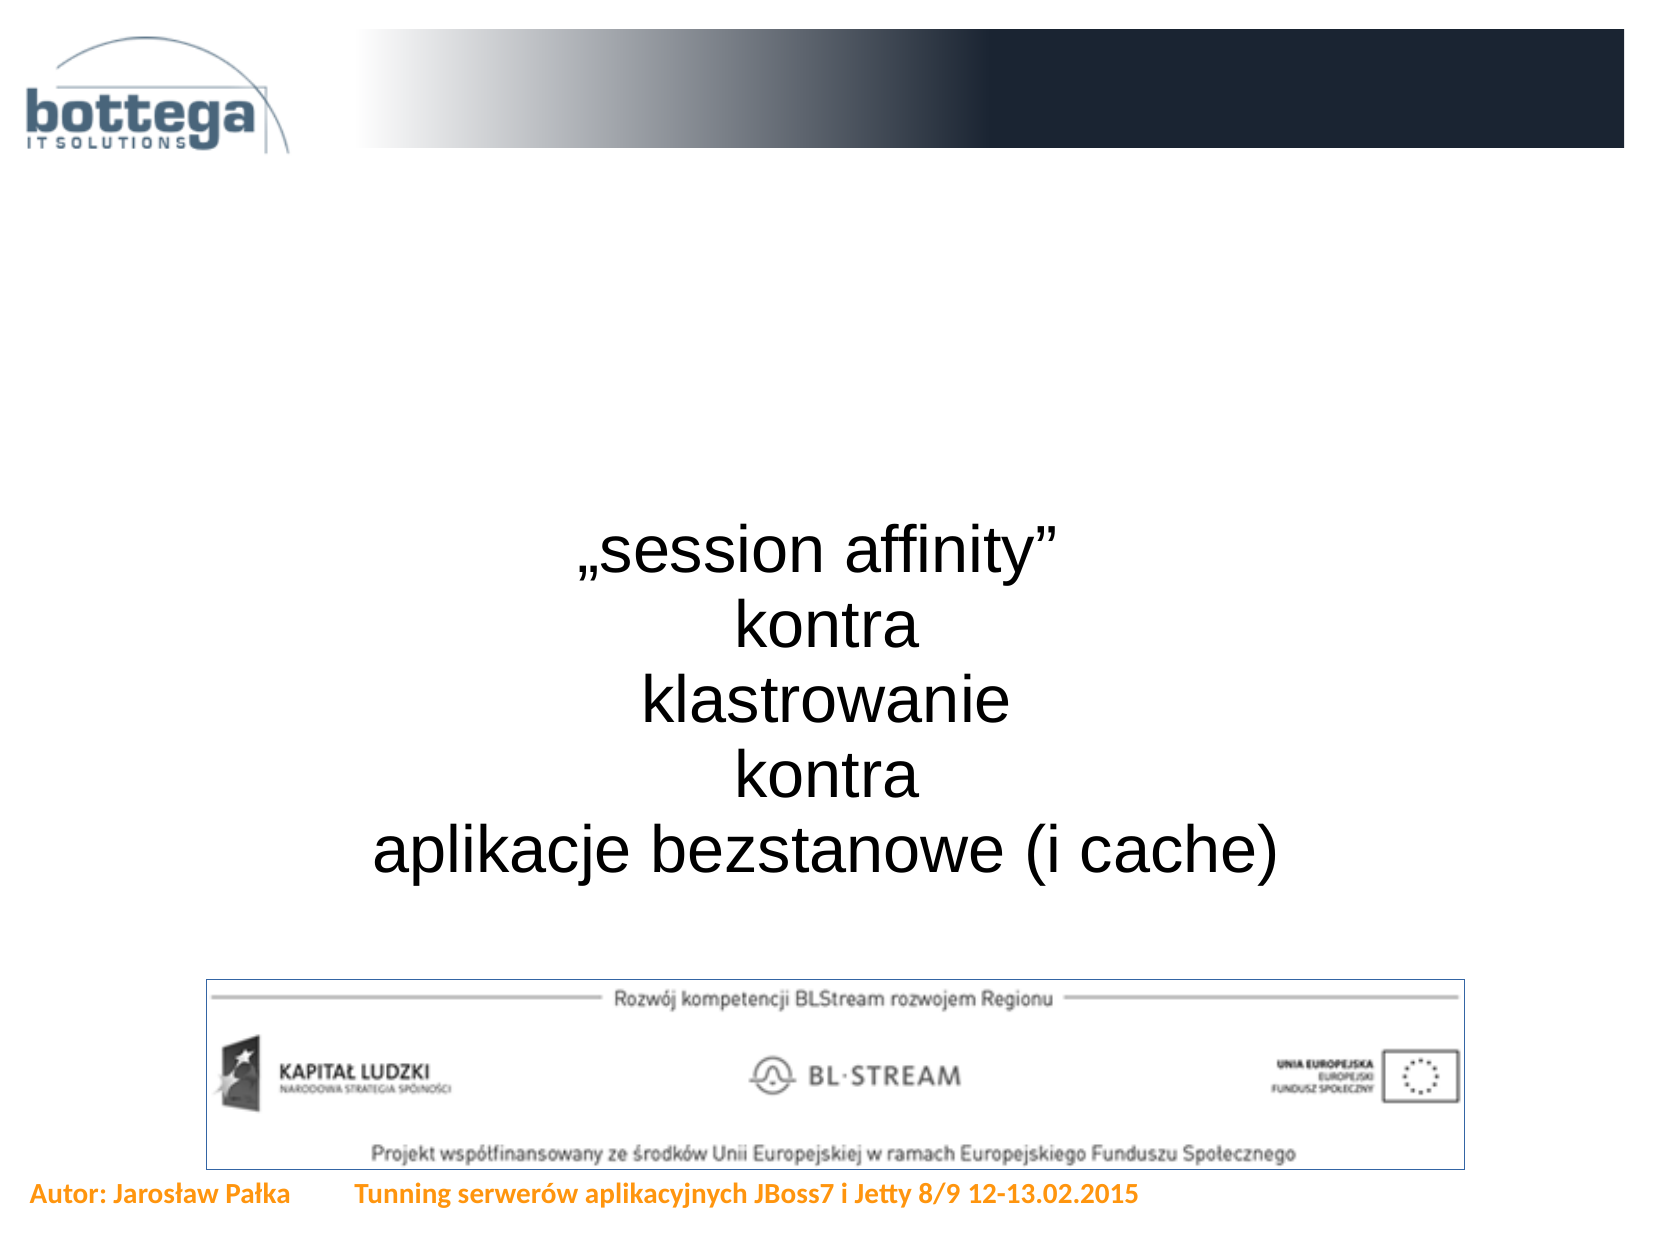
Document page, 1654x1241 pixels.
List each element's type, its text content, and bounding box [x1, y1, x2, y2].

picture [17, 29, 296, 160]
picture [207, 1109, 1464, 1169]
subtitle „session affinity” kontra klastrowanie kontra aplikacje bezstanowe (i cache) [82, 290, 1571, 1109]
